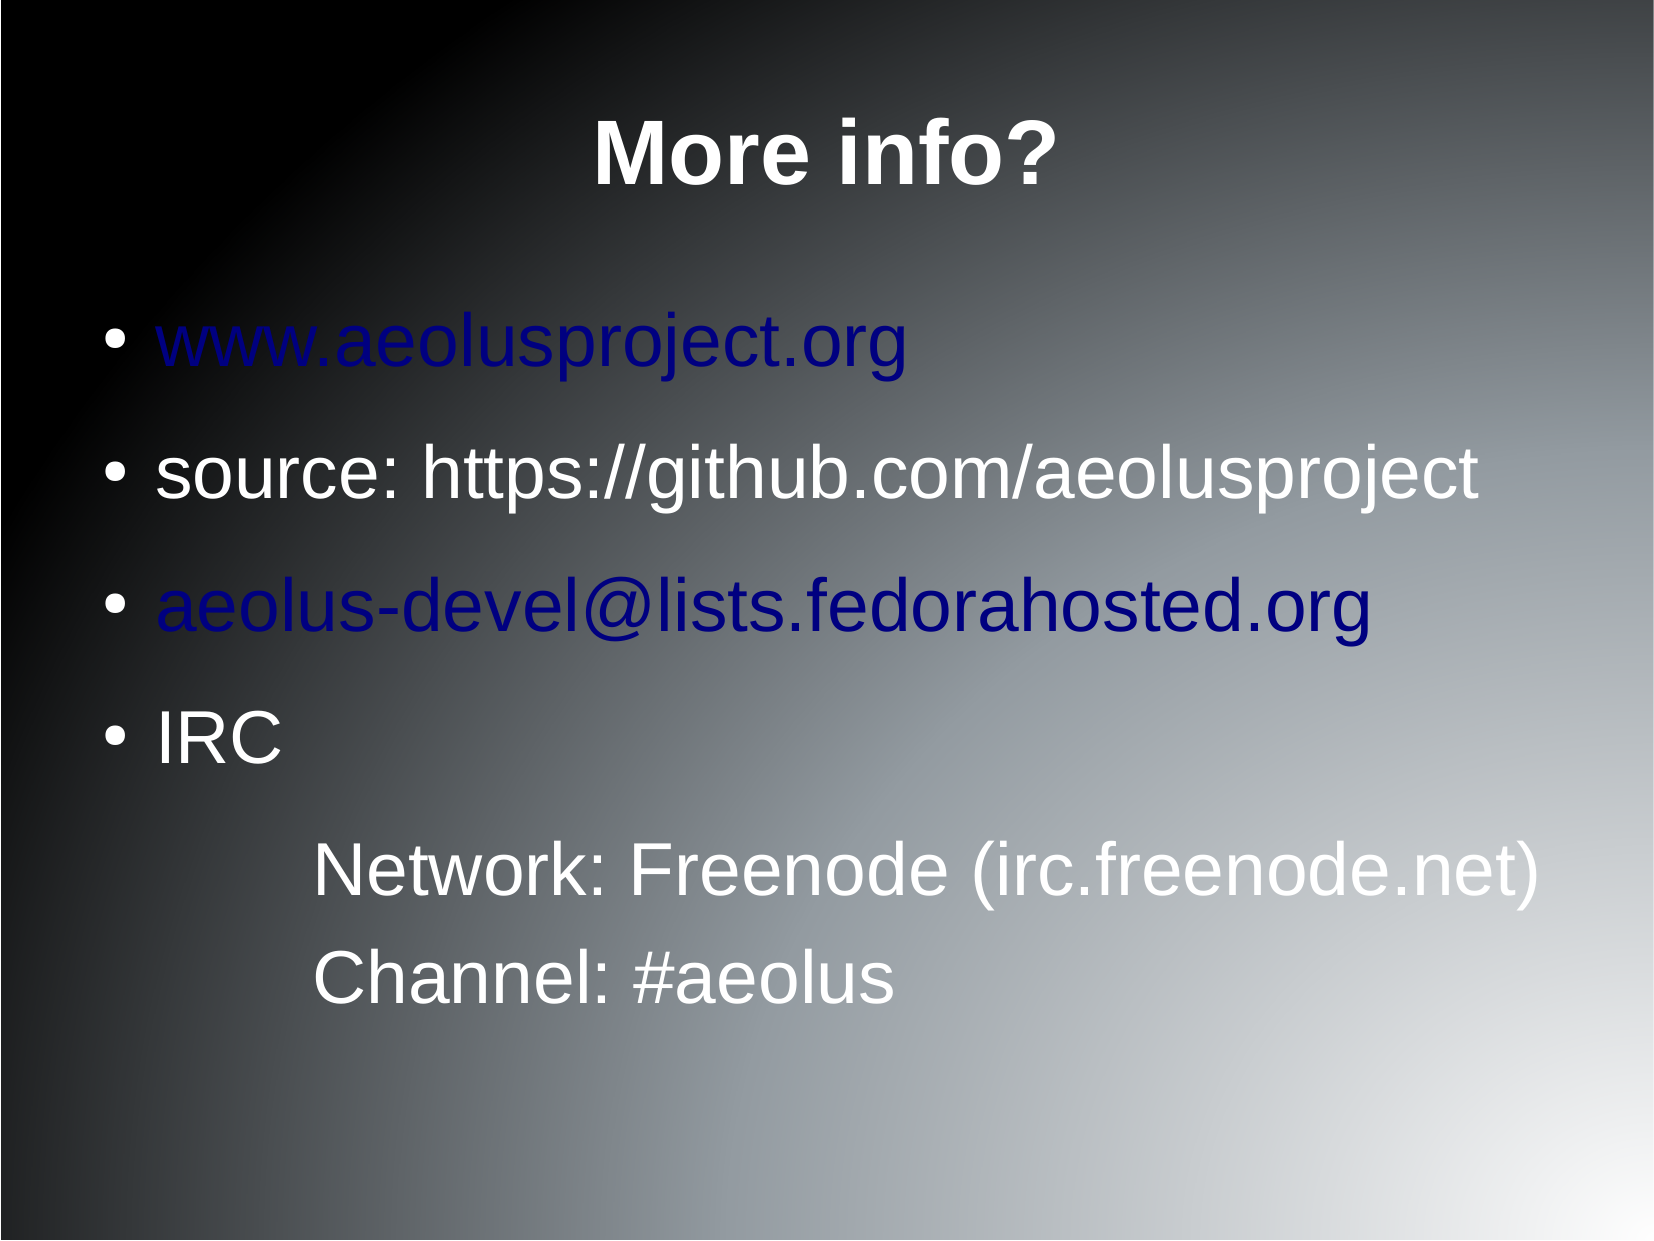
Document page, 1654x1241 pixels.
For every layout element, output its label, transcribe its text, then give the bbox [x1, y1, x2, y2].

list www.aeolusproject.org source: https://github.com/aeolusproject aeolus-devel@lists.fedorahosted.org IRC Network: Freenode (irc.freenode.net) Channel: #aeolus [84, 298, 1573, 1118]
picture [1, 0, 1654, 1240]
title More info? [82, 49, 1571, 257]
